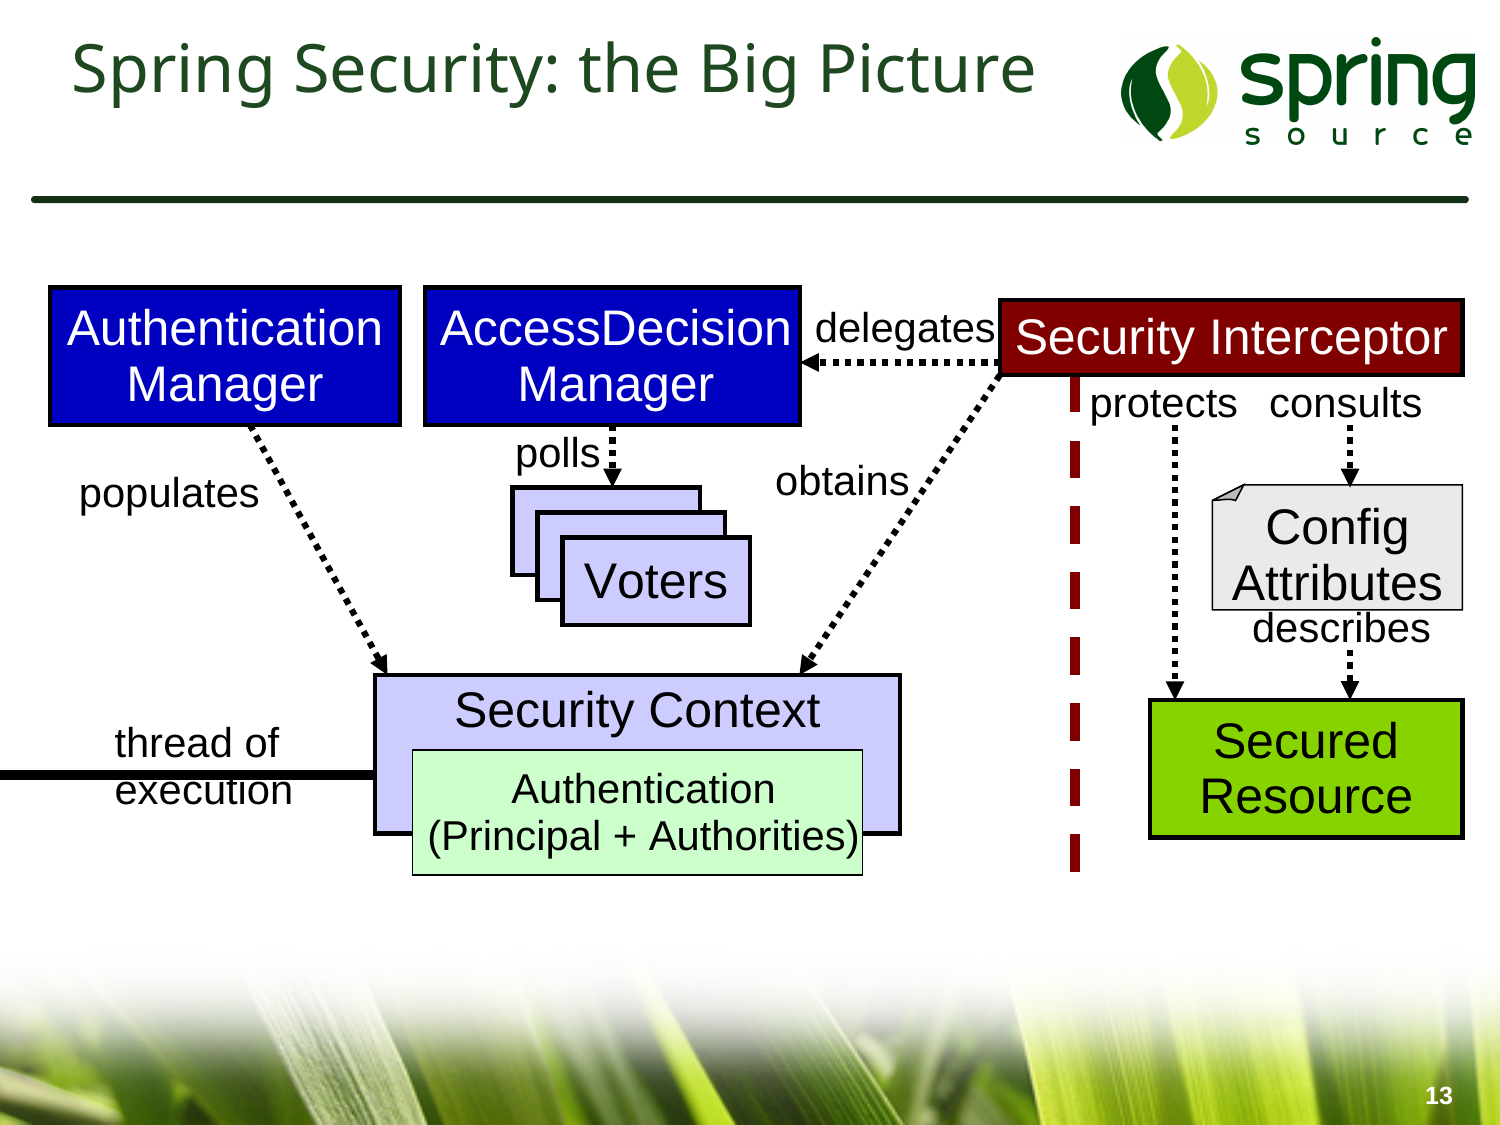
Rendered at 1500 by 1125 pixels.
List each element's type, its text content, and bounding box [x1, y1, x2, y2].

text_box AccessDecision Manager [425, 287, 801, 425]
text_box Config Attributes [1212, 484, 1463, 610]
picture [1121, 37, 1475, 145]
title Spring Security: the Big Picture [56, 13, 1089, 191]
text_box [512, 487, 725, 600]
text_box protects [1074, 376, 1254, 435]
text_box consults [1254, 376, 1438, 435]
text_box thread of execution [99, 712, 309, 821]
text_box delegates [799, 297, 1011, 360]
text_box Secured Resource [1149, 699, 1463, 838]
text_box Security Interceptor [999, 299, 1463, 376]
text_box Voters [562, 537, 750, 625]
text_box Authentication Manager [50, 287, 400, 425]
text_box describes [1237, 597, 1447, 660]
text_box Authentication (Principal + Authorities) [412, 749, 863, 875]
picture [0, 944, 1500, 1125]
text_box Security Context [375, 675, 901, 834]
text_box populates [64, 462, 275, 525]
text_box obtains [760, 450, 925, 512]
text_box polls [500, 422, 616, 485]
